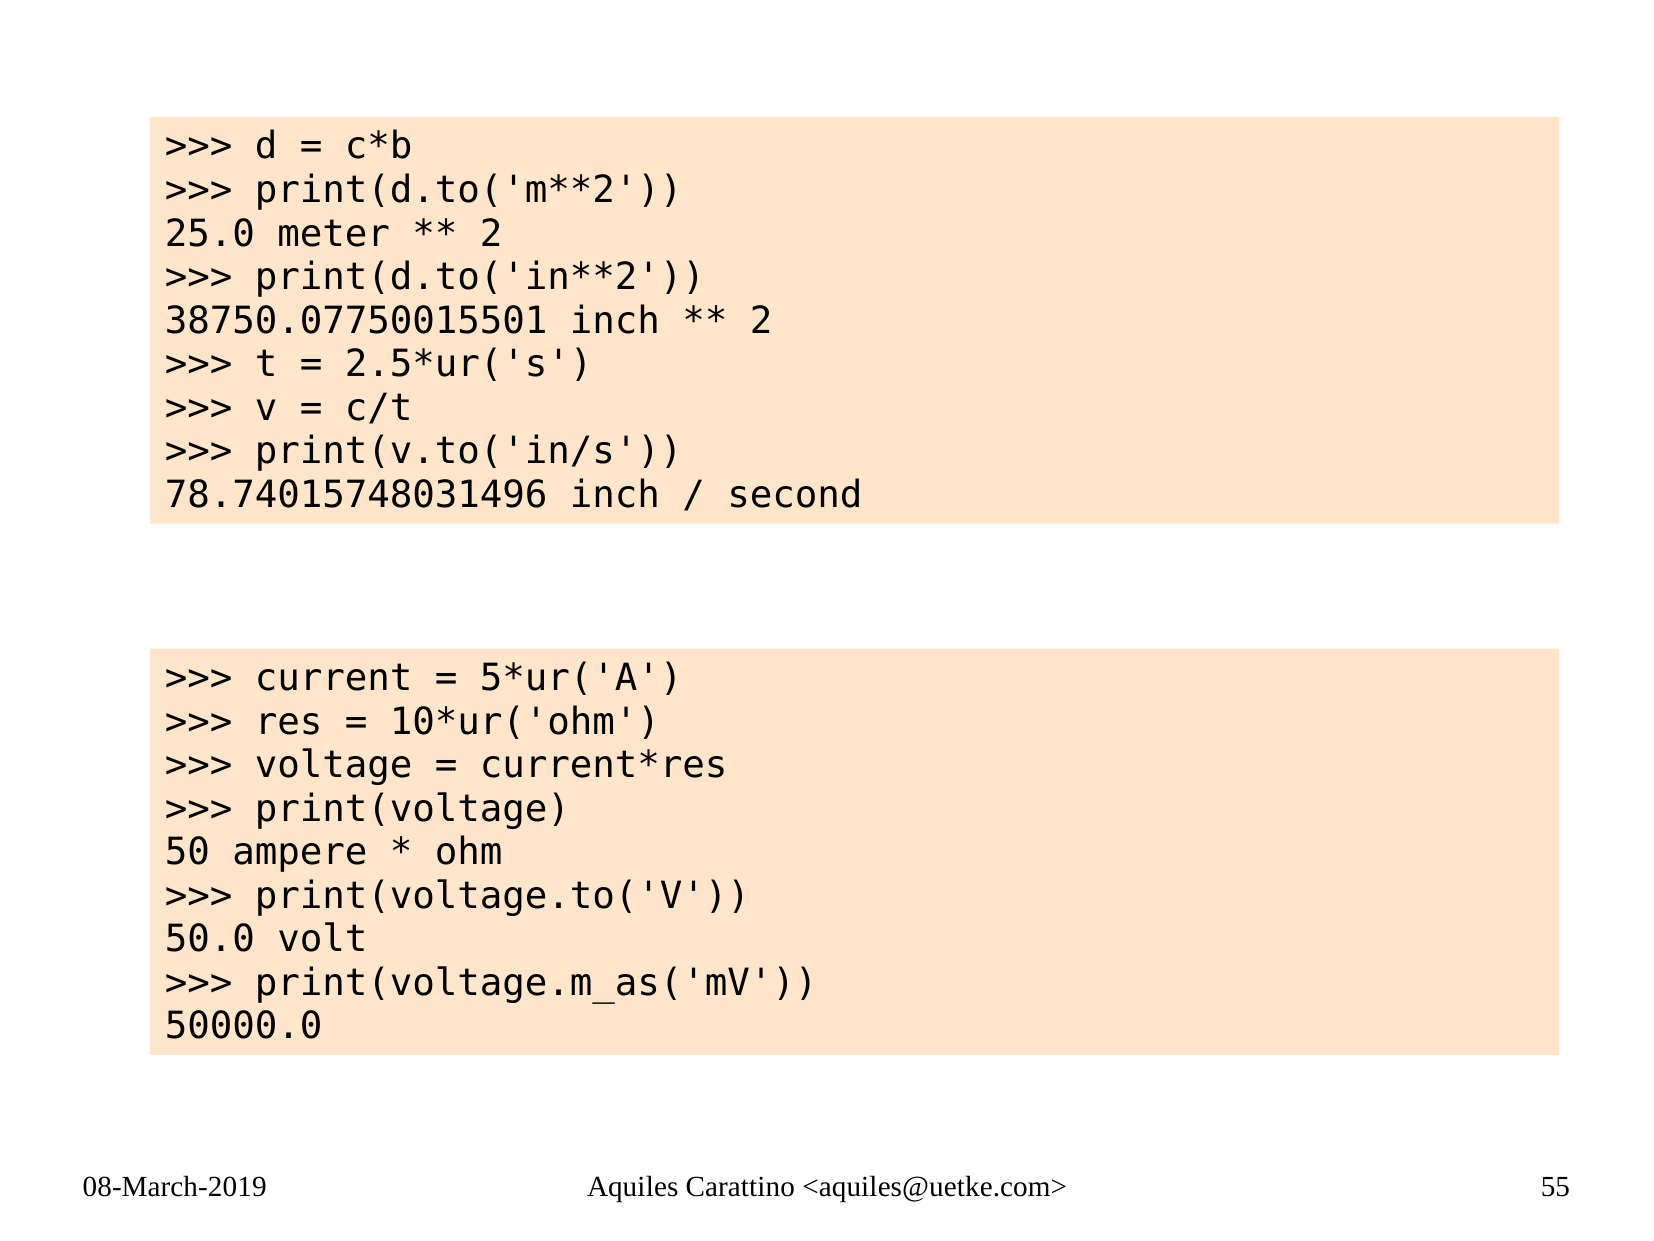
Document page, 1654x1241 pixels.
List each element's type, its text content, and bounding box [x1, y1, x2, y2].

text_box >>> current = 5*ur('A') >>> res = 10*ur('ohm') >>> voltage = current*res >>> print(voltage) 50 ampere * ohm >>> print(voltage.to('V')) 50.0 volt >>> print(voltage.m_as('mV')) 50000.0 [149, 648, 1560, 1056]
text_box >>> d = c*b >>> print(d.to('m**2')) 25.0 meter ** 2 >>> print(d.to('in**2')) 38750.07750015501 inch ** 2 >>> t = 2.5*ur('s') >>> v = c/t >>> print(v.to('in/s')) 78.74015748031496 inch / second [149, 116, 1560, 524]
